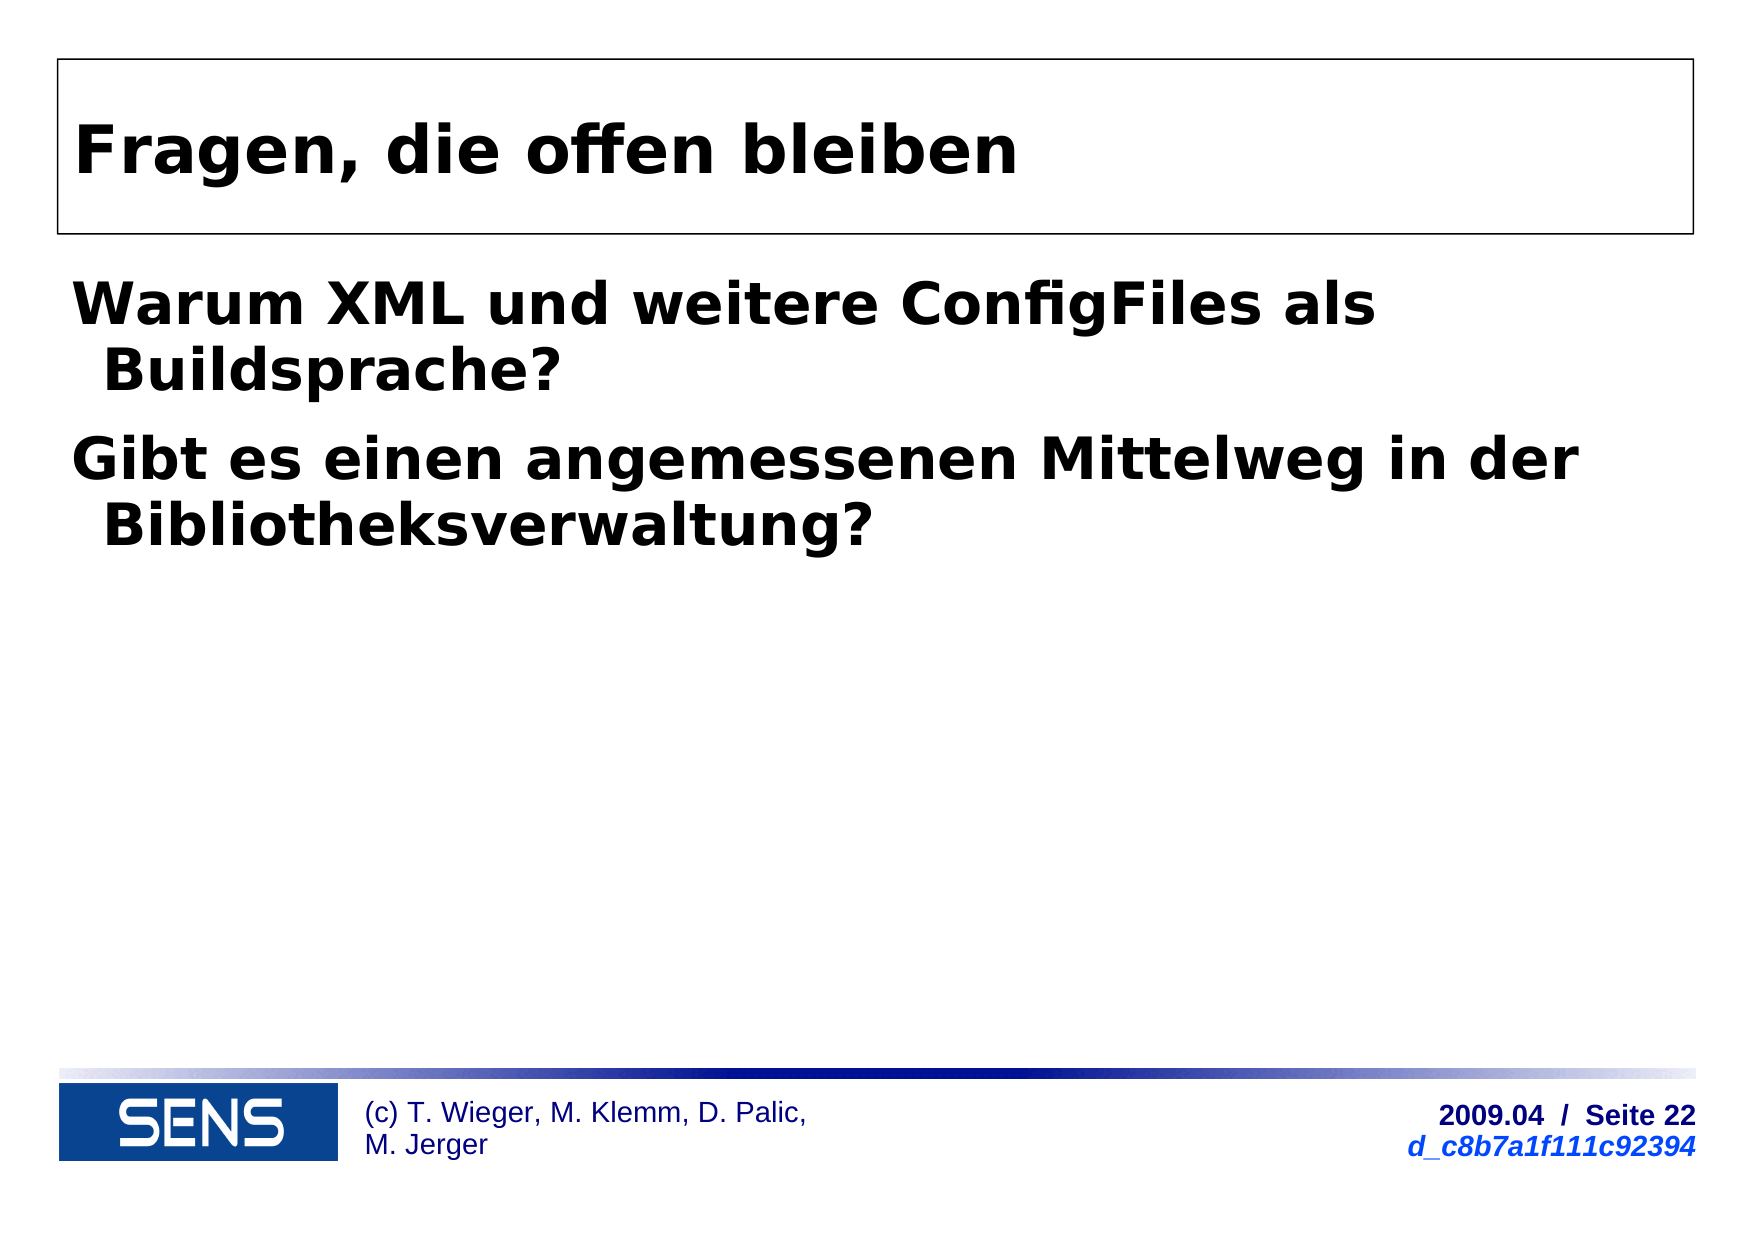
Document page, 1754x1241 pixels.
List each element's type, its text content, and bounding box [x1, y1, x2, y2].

picture [59, 1083, 338, 1161]
picture [59, 1068, 1696, 1079]
title Fragen, die offen bleiben [73, 61, 1693, 241]
list Warum XML und weitere ConfigFiles als Buildsprache? Gibt es einen angemessenen Mittelweg in der Bibliotheksverwaltung? [71, 272, 1693, 1038]
